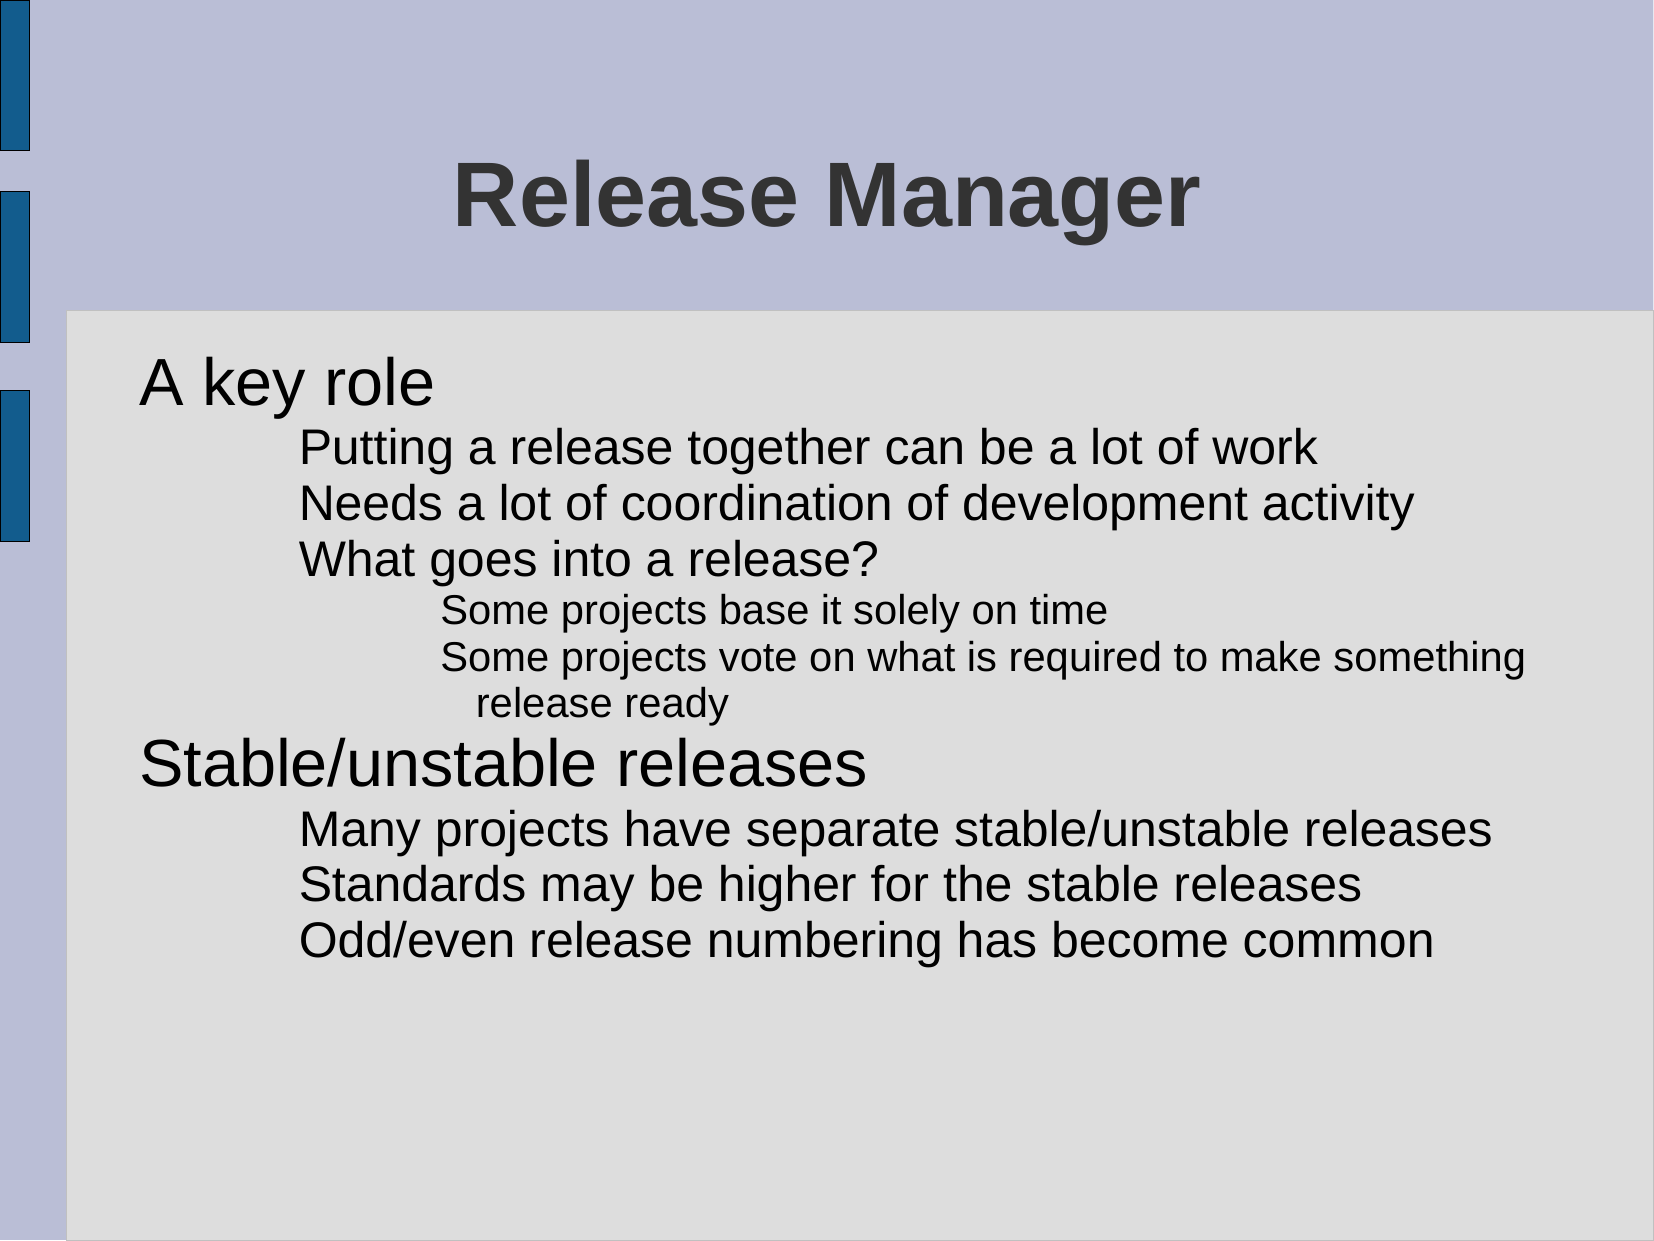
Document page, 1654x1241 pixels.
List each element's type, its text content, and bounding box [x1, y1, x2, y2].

list A key role Putting a release together can be a lot of work Needs a lot of coordination of development activity What goes into a release? Some projects base it solely on time Some projects vote on what is required to make something release ready Stable/unstable releases Many projects have separate stable/unstable releases Standards may be higher for the stable releases Odd/even release numbering has become common [121, 344, 1534, 1112]
title Release Manager [121, 98, 1534, 291]
